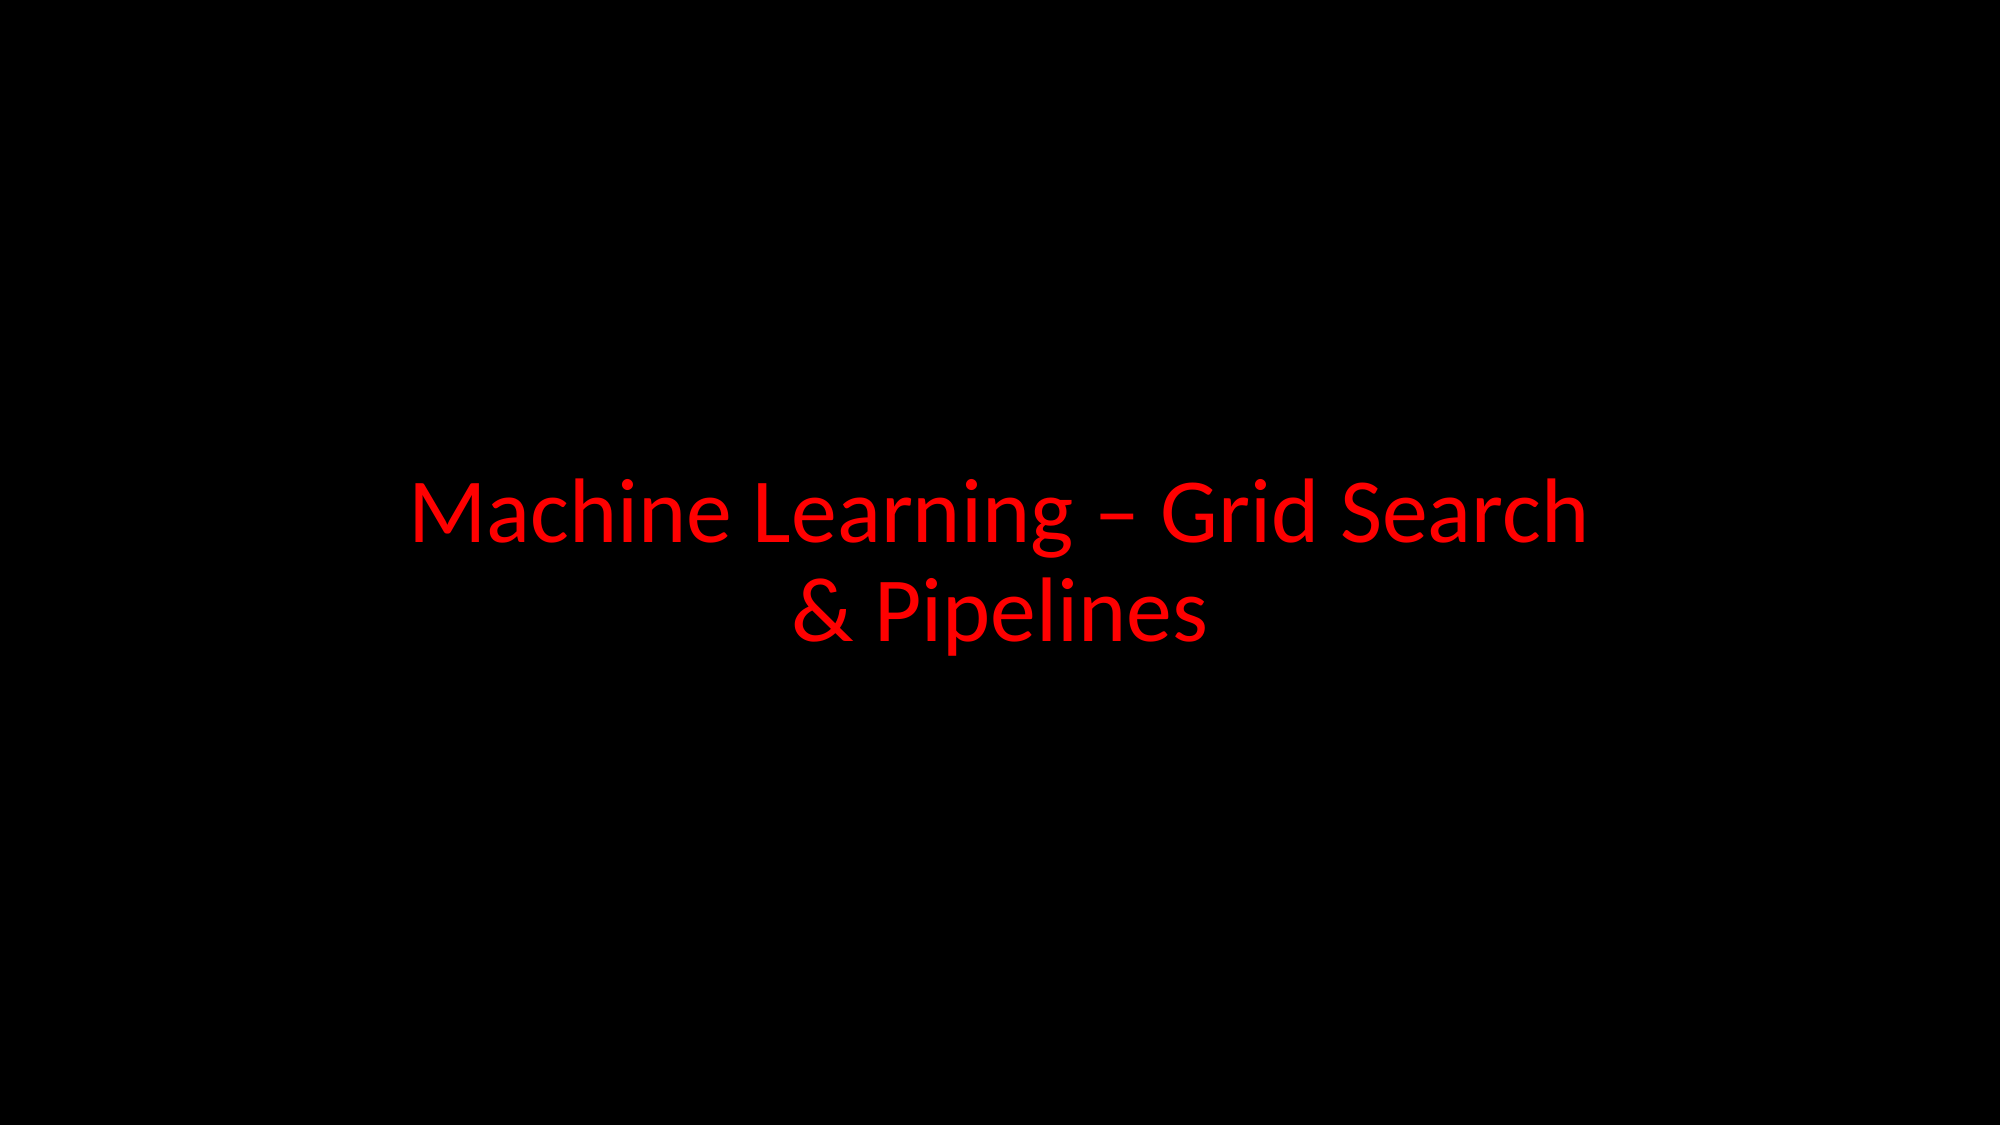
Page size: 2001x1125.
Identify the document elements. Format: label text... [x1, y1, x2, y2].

title Machine Learning – Grid Search & Pipelines [373, 382, 1627, 743]
